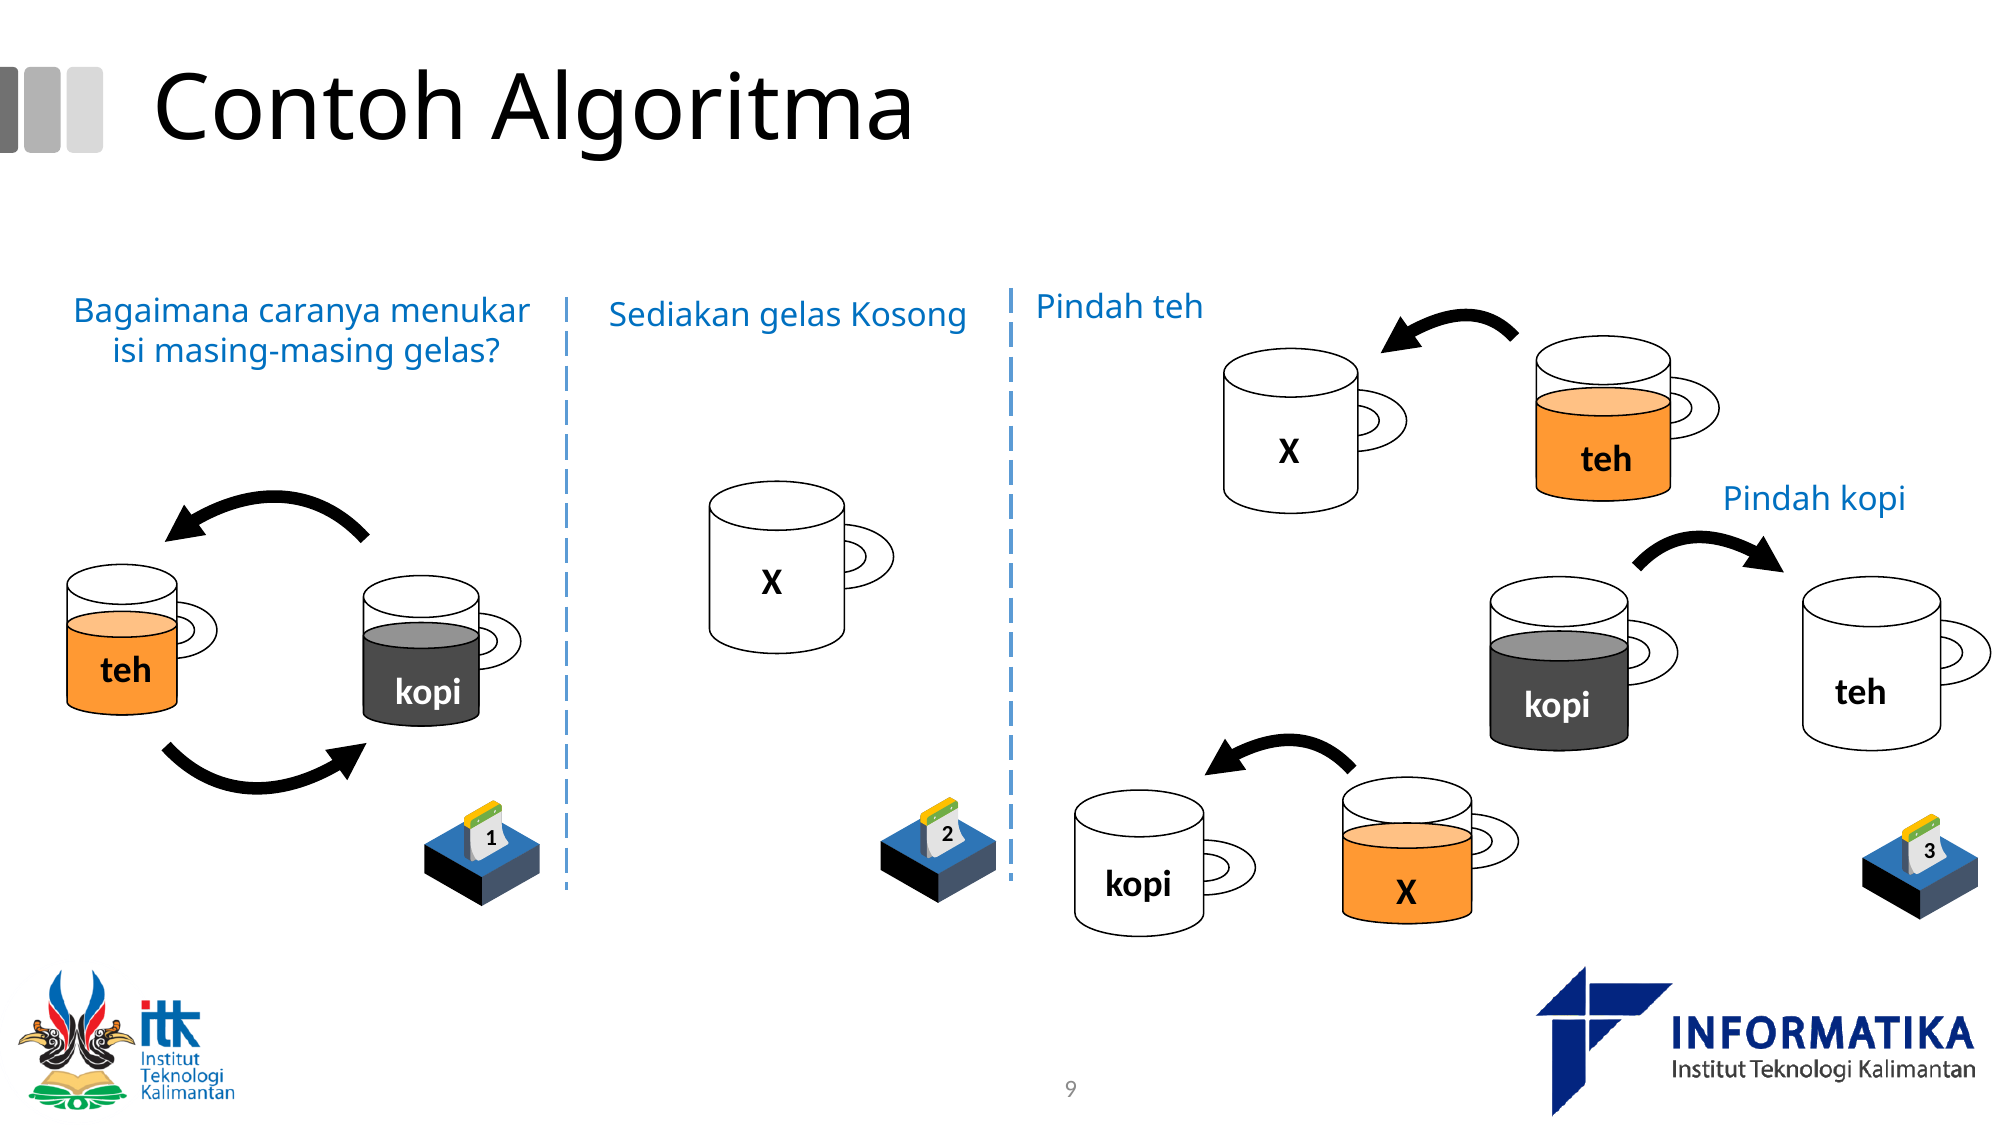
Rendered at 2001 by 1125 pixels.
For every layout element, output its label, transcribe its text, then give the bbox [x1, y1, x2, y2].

text_box Pindah teh [1020, 278, 1414, 334]
text_box X [746, 549, 802, 610]
text_box [1223, 374, 1407, 514]
text_box kopi [1509, 672, 1617, 733]
text_box teh [85, 637, 167, 698]
text_box [424, 800, 540, 907]
picture [0, 935, 253, 1125]
text_box [1862, 813, 1979, 920]
text_box X [1264, 418, 1318, 479]
text_box [1802, 602, 1991, 751]
text_box [1490, 605, 1678, 751]
text_box 1 [470, 812, 509, 861]
text_box [67, 588, 217, 715]
text_box Bagaimana caranya menukar isi masing-masing gelas? [56, 281, 557, 377]
text_box X [1380, 859, 1433, 920]
text_box [1342, 804, 1519, 924]
text_box Pindah kopi [1707, 470, 2000, 525]
text_box [709, 508, 894, 654]
text_box teh [1820, 659, 1907, 720]
text_box kopi [1090, 851, 1192, 912]
text_box [363, 600, 521, 727]
text_box teh [1566, 426, 1651, 487]
title Contoh Algoritma [137, 1, 1863, 219]
text_box 2 [926, 807, 965, 858]
text_box [1342, 802, 1381, 834]
picture [1534, 965, 1976, 1118]
text_box [880, 797, 997, 903]
text_box kopi [380, 660, 477, 720]
text_box [1536, 362, 1720, 501]
text_box Sediakan gelas Kosong [566, 285, 1011, 341]
text_box [1074, 814, 1256, 937]
text_box 3 [1908, 825, 1947, 875]
